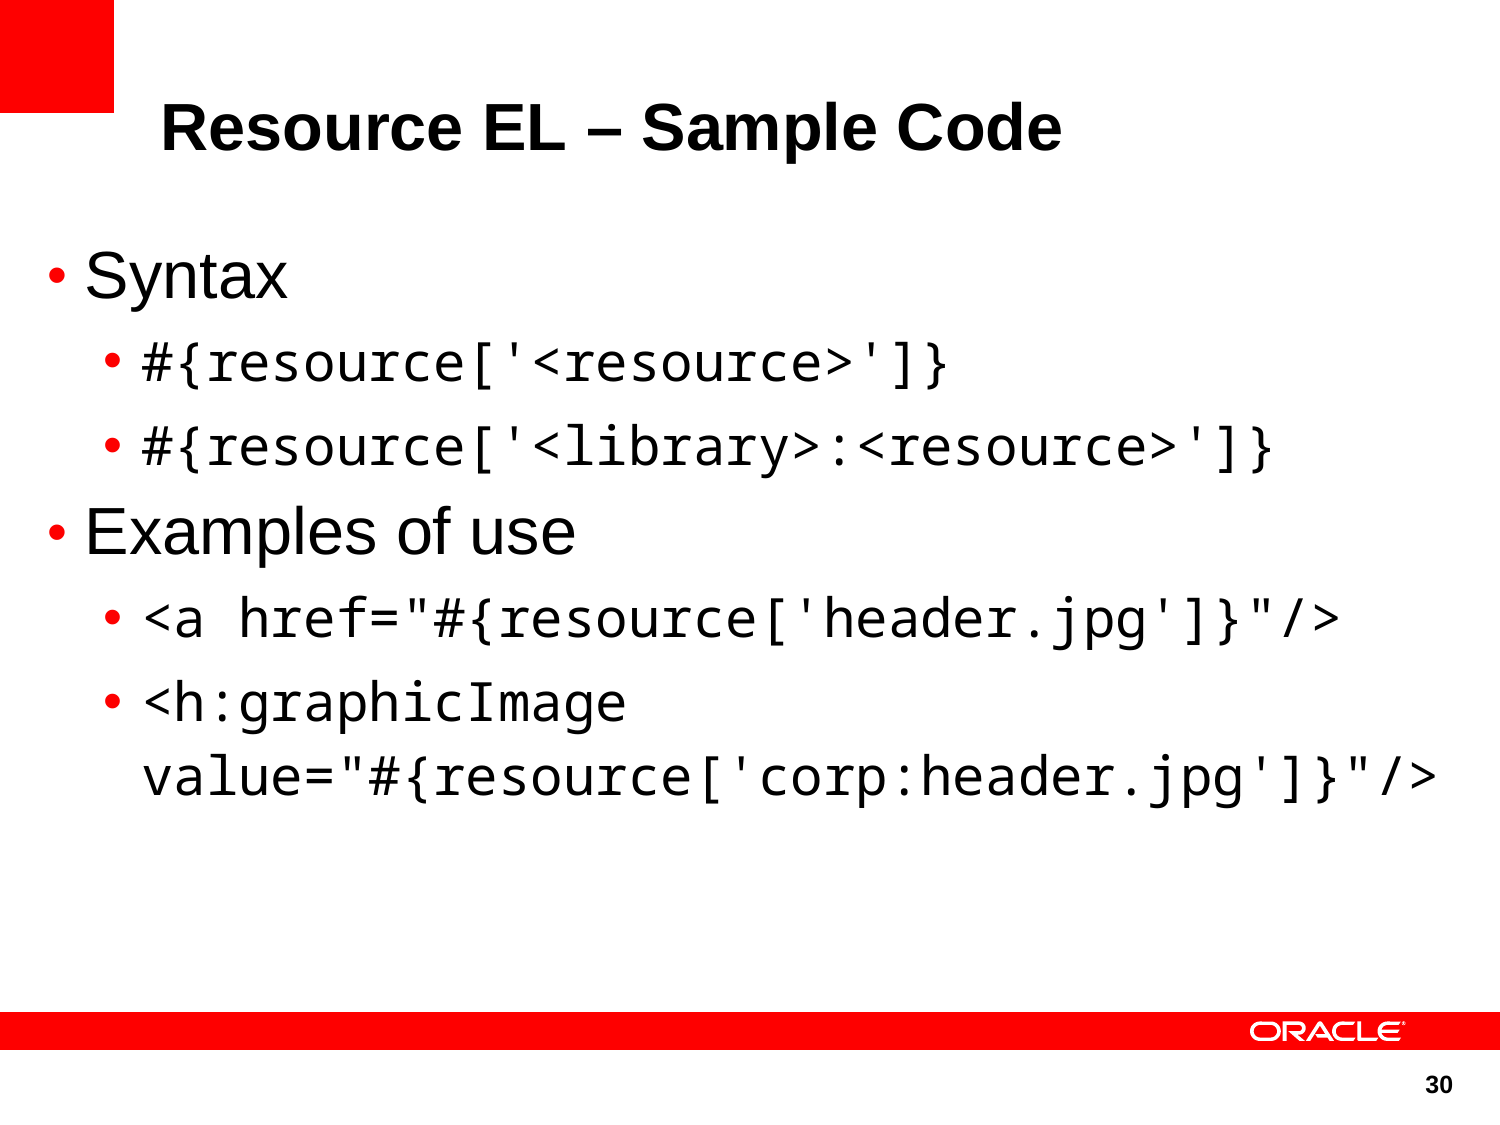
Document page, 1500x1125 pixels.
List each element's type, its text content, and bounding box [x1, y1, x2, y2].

list Syntax #{resource['<resource>']} #{resource['<library>:<resource>']} Examples of use <a href="#{resource['header.jpg']}"/> <h:graphicImage value="#{resource['corp:header.jpg']}"/> [47, 238, 1500, 953]
picture [0, 0, 114, 113]
picture [0, 1012, 1500, 1050]
title Resource EL – Sample Code [145, 42, 1390, 213]
